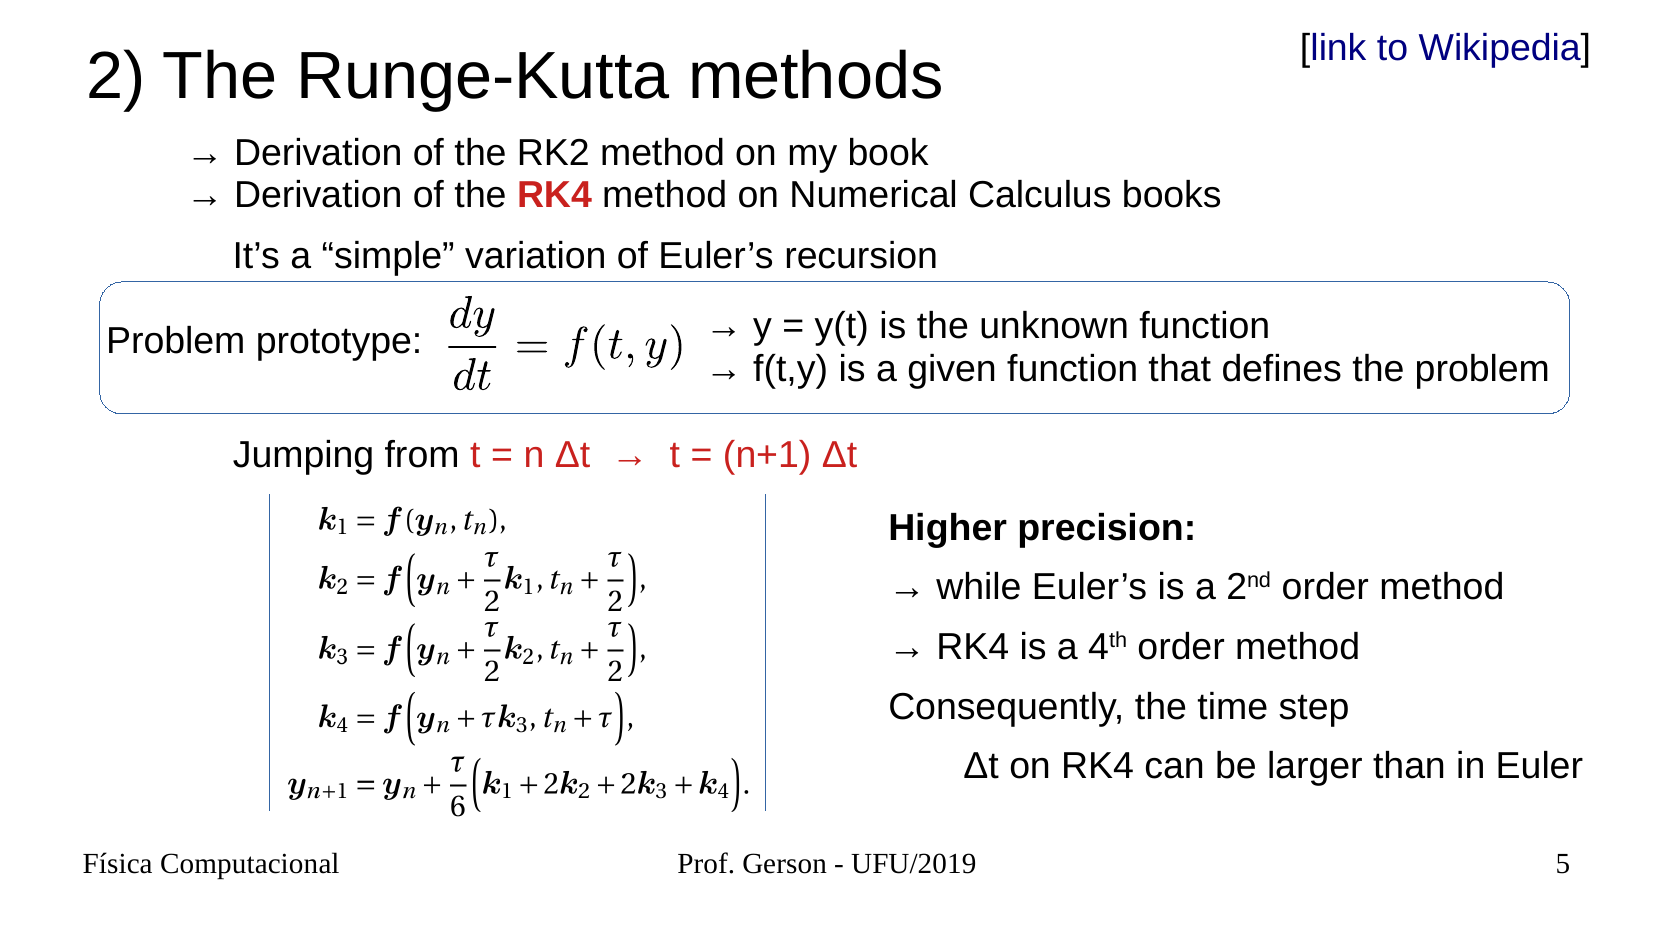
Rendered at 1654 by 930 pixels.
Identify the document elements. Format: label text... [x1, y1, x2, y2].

picture [272, 498, 756, 829]
text_box 2) The Runge-Kutta methods [71, 31, 1121, 121]
text_box [link to Wikipedia] [1285, 18, 1607, 76]
text_box Problem prototype: [91, 311, 99, 369]
picture [446, 294, 684, 392]
text_box → y = y(t) is the unknown function → f(t,y) is a given function that defines the problem [690, 297, 1566, 397]
text_box It’s a “simple” variation of Euler’s recursion [217, 226, 954, 281]
text_box → Derivation of the RK2 method on my book → Derivation of the RK4 method on Numerical Calculus books [171, 124, 1306, 223]
text_box Higher precision: → while Euler’s is a 2nd order method → RK4 is a 4th order method Consequently, the time step Δt on RK4 can be larger than in Euler [873, 498, 1599, 795]
text_box Problem prototype: [100, 311, 438, 369]
text_box Jumping from t = n Δt → t = (n+1) Δt [218, 426, 873, 484]
